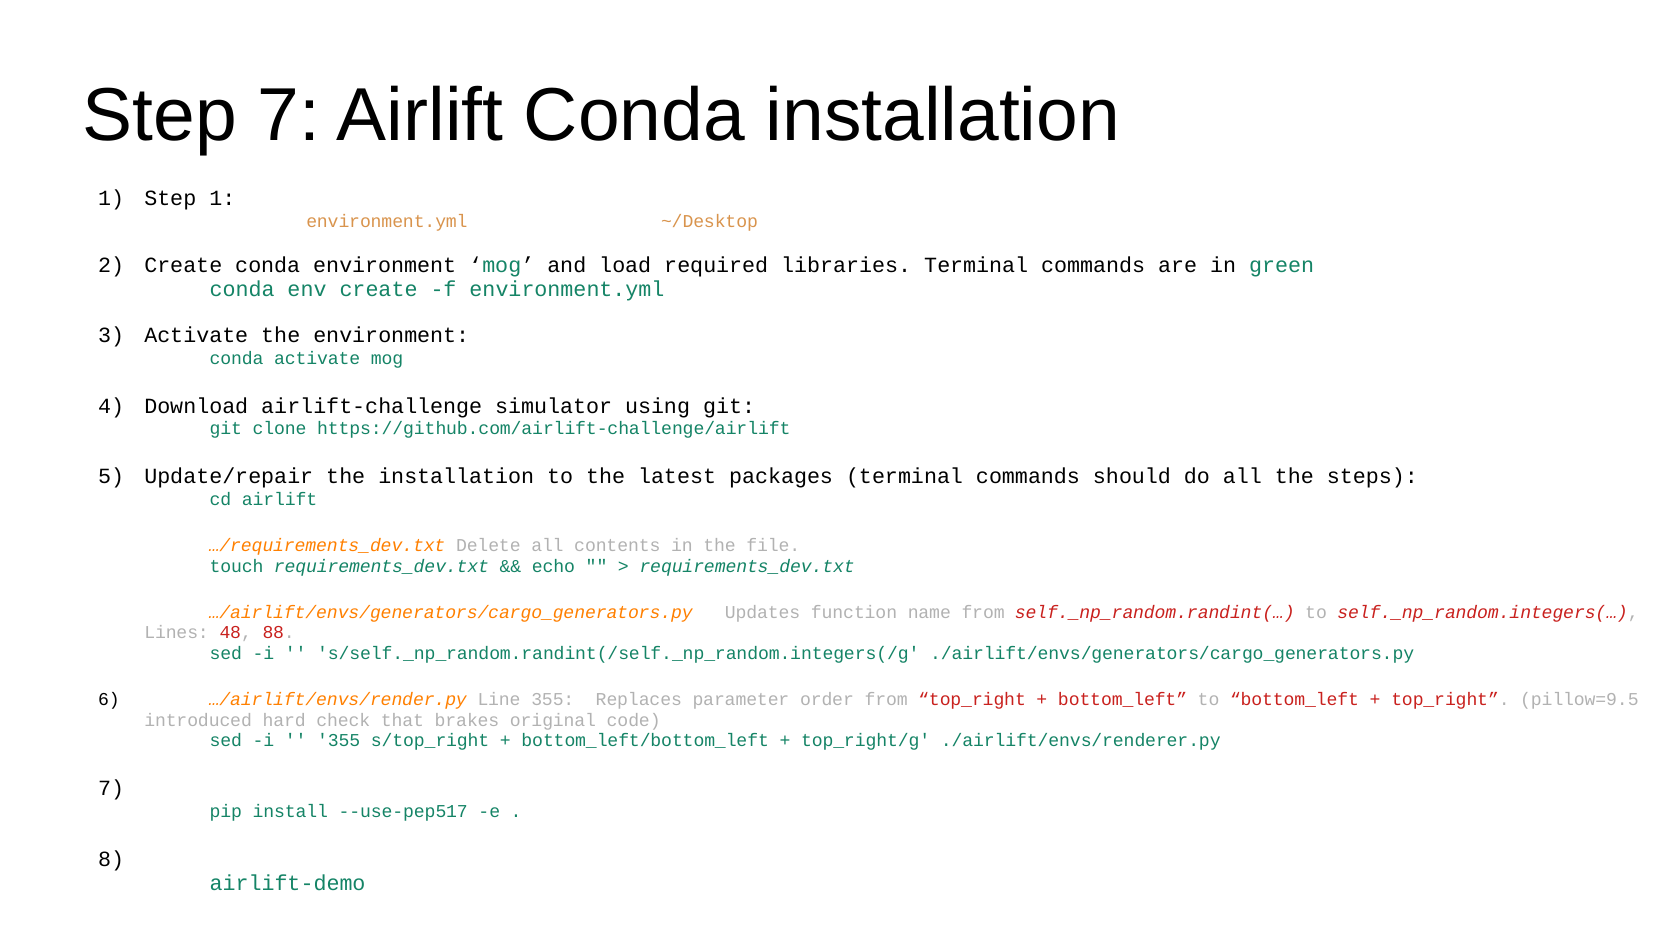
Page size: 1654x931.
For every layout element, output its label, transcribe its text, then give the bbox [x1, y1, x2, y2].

title Step 7: Airlift Conda installation [82, 37, 1571, 187]
list Step 1: Copy the environment.yml file to desktop (~/Desktop) Create conda environment ‘mog’ and load required libraries. Terminal commands are in green. conda env create -f environment.yml Activate the environment: conda activate mog Download airlift-challenge simulator using git: git clone https://github.com/airlift-challenge/airlift Update/repair the installation to the latest packages (terminal commands should do all the steps): cd airlift File: …/requirements_dev.txt Delete all contents in the file. touch requirements_dev.txt && echo "" > requirements_dev.txt File: …/airlift/envs/generators/cargo_generators.py: Updates function name from self._np_random.randint(…) to self._np_random.integers(…), Lines: 48, 88. sed -i '' 's/self._np_random.randint(/self._np_random.integers(/g' ./airlift/envs/generators/cargo_generators.py File: …/airlift/envs/render.py:Line 355: Replaces parameter order from “top_right + bottom_left” to “bottom_left + top_right”. (pillow=9.5 introduced hard check that brakes original code) sed -i '' '355 s/top_right + bottom_left/bottom_left + top_right/g' ./airlift/envs/renderer.py Build the airlift package pip install --use-pep517 -e . Test installation airlift airlift-demo [82, 187, 1651, 901]
